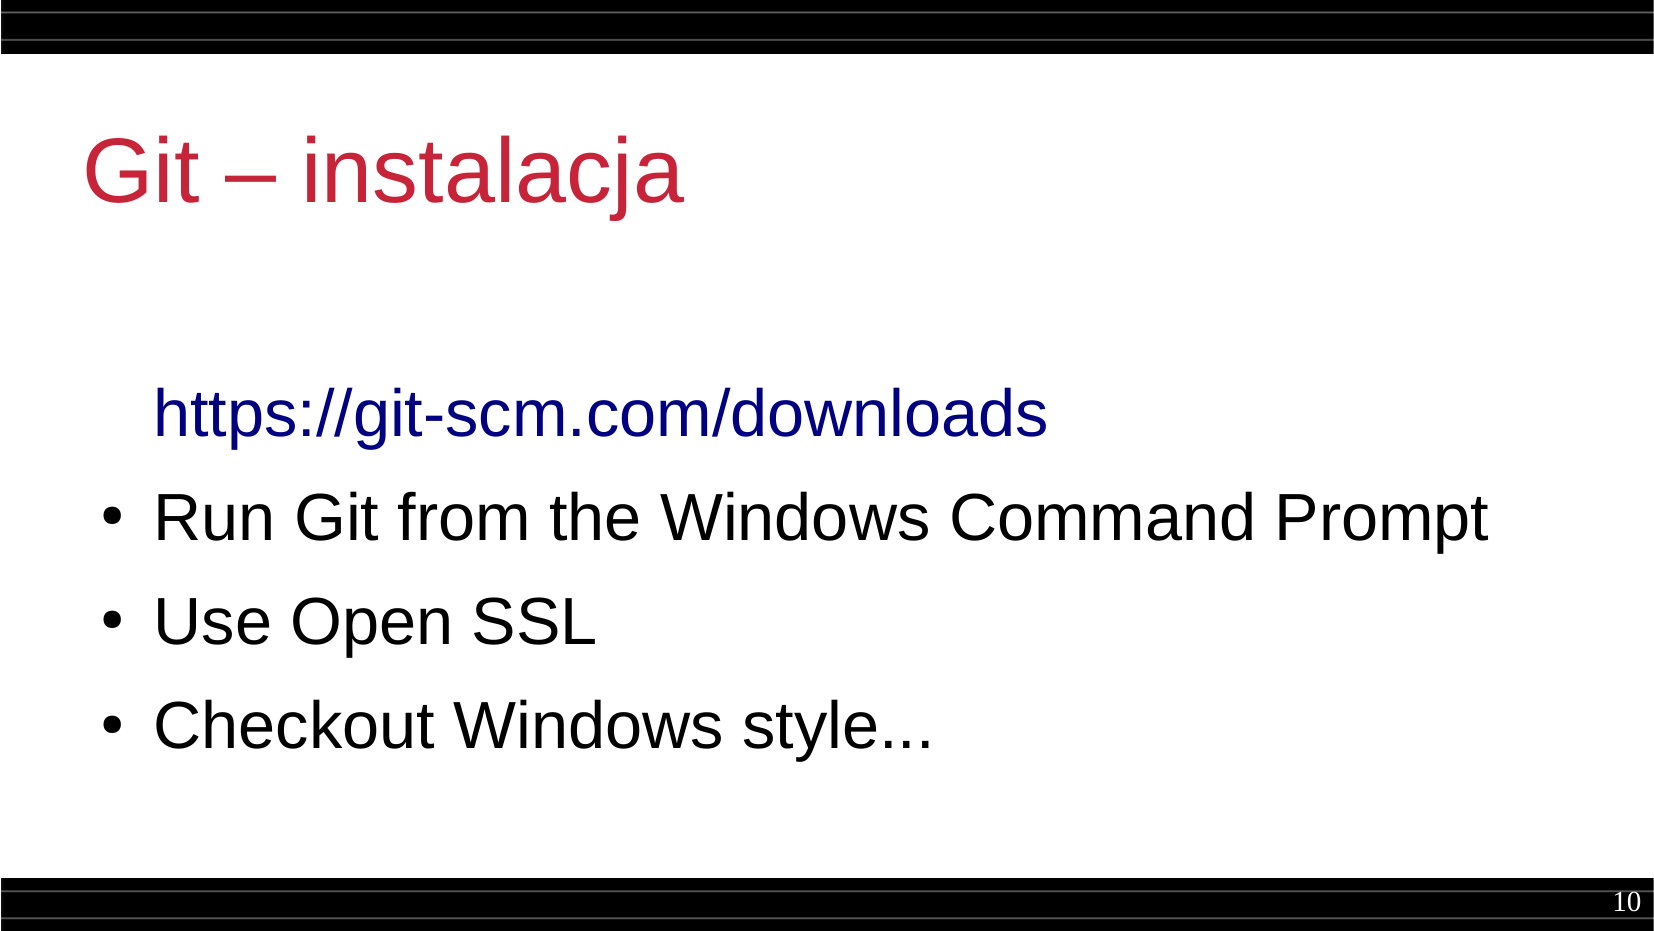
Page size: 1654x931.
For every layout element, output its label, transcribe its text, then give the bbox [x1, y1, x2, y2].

list https://git-scm.com/downloads Run Git from the Windows Command Prompt Use Open SSL Checkout Windows style... [82, 271, 1571, 851]
picture [1, 878, 1654, 931]
title Git – instalacja [82, 92, 1571, 249]
picture [1, 0, 1654, 54]
